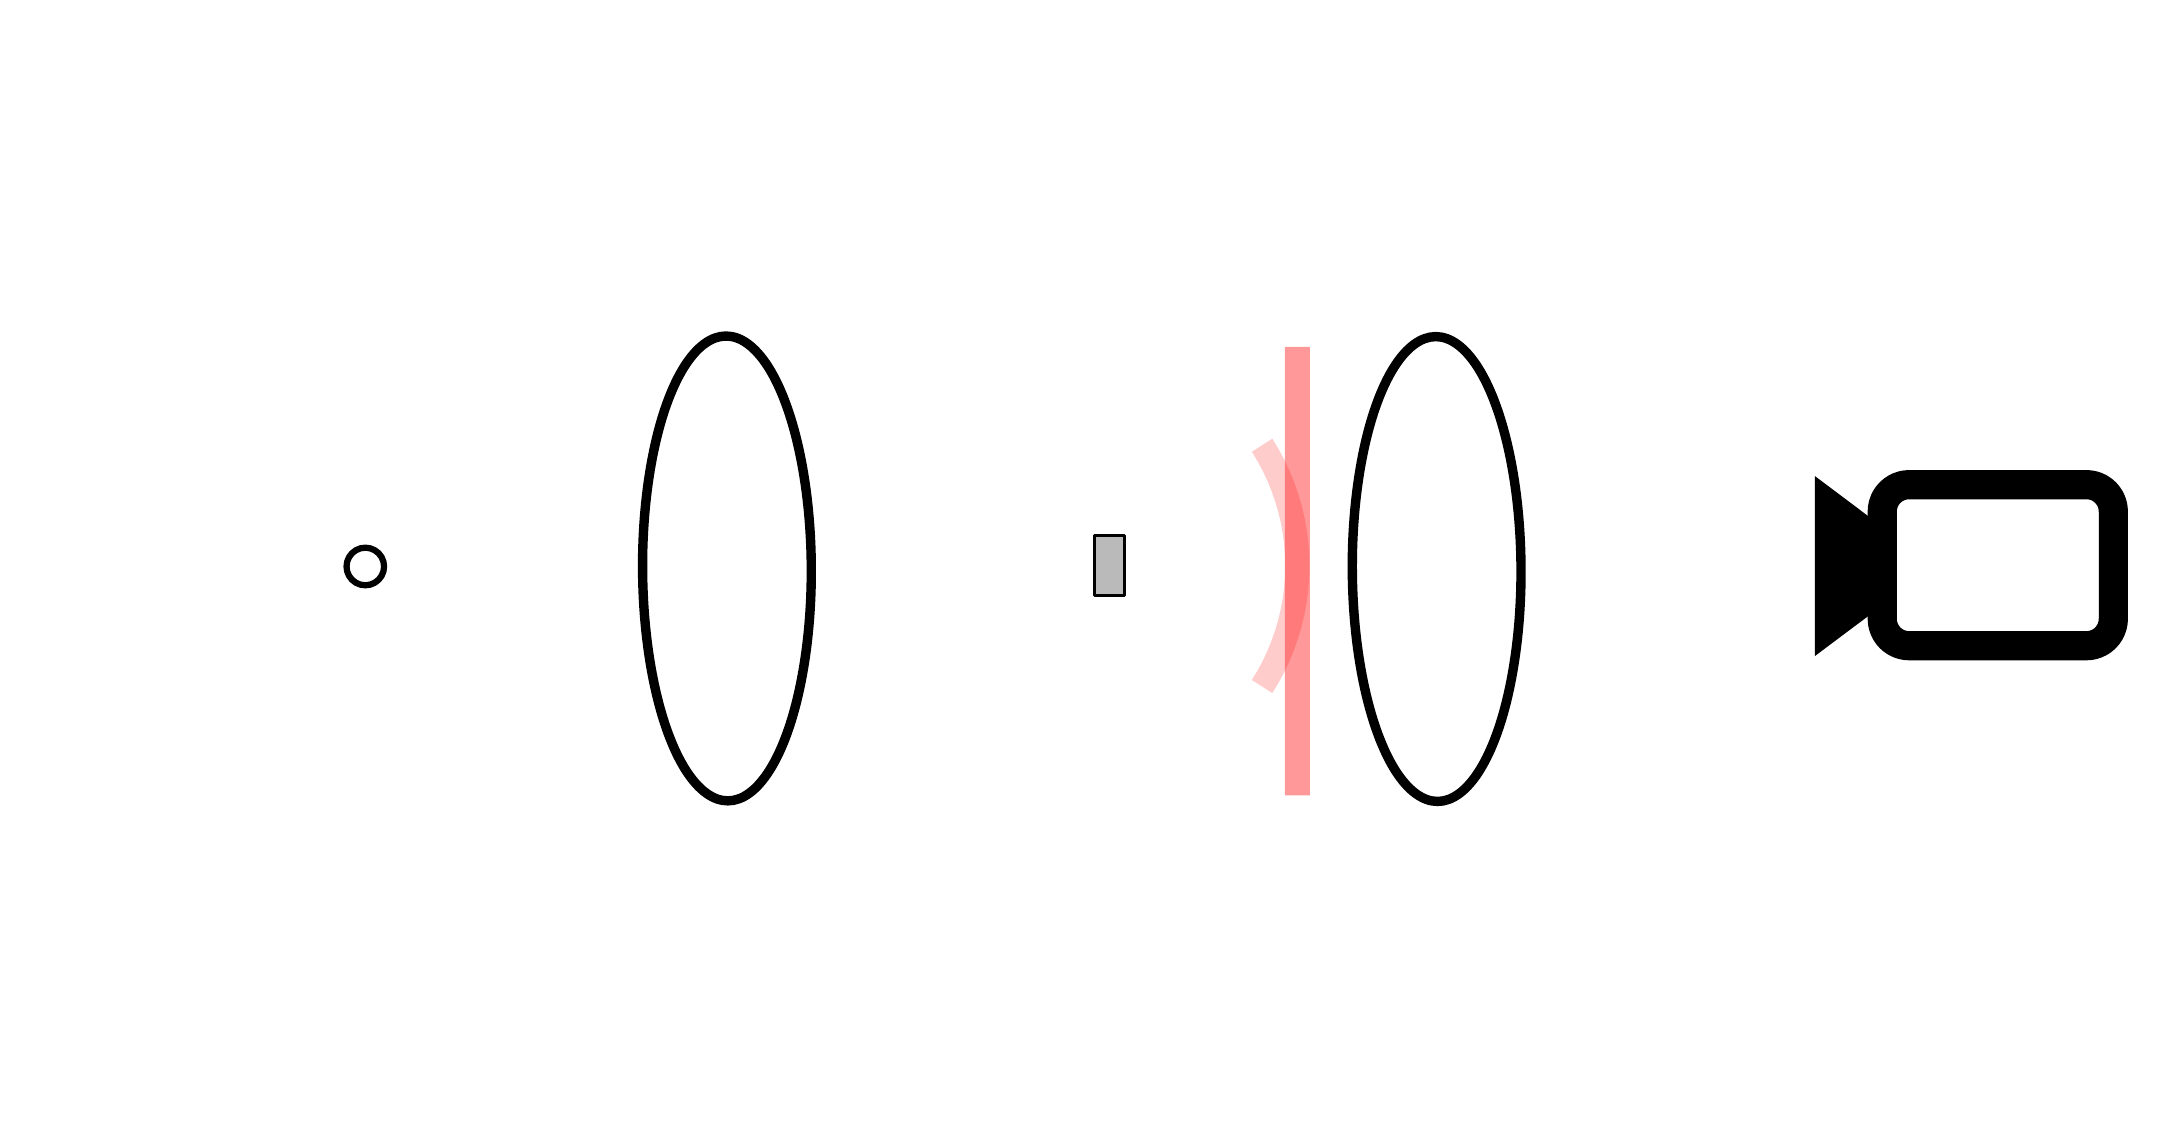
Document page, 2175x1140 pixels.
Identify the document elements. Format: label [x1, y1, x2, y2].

text_box [642, 0, 1747, 1140]
text_box [1882, 484, 2114, 646]
text_box [1814, 476, 1875, 657]
